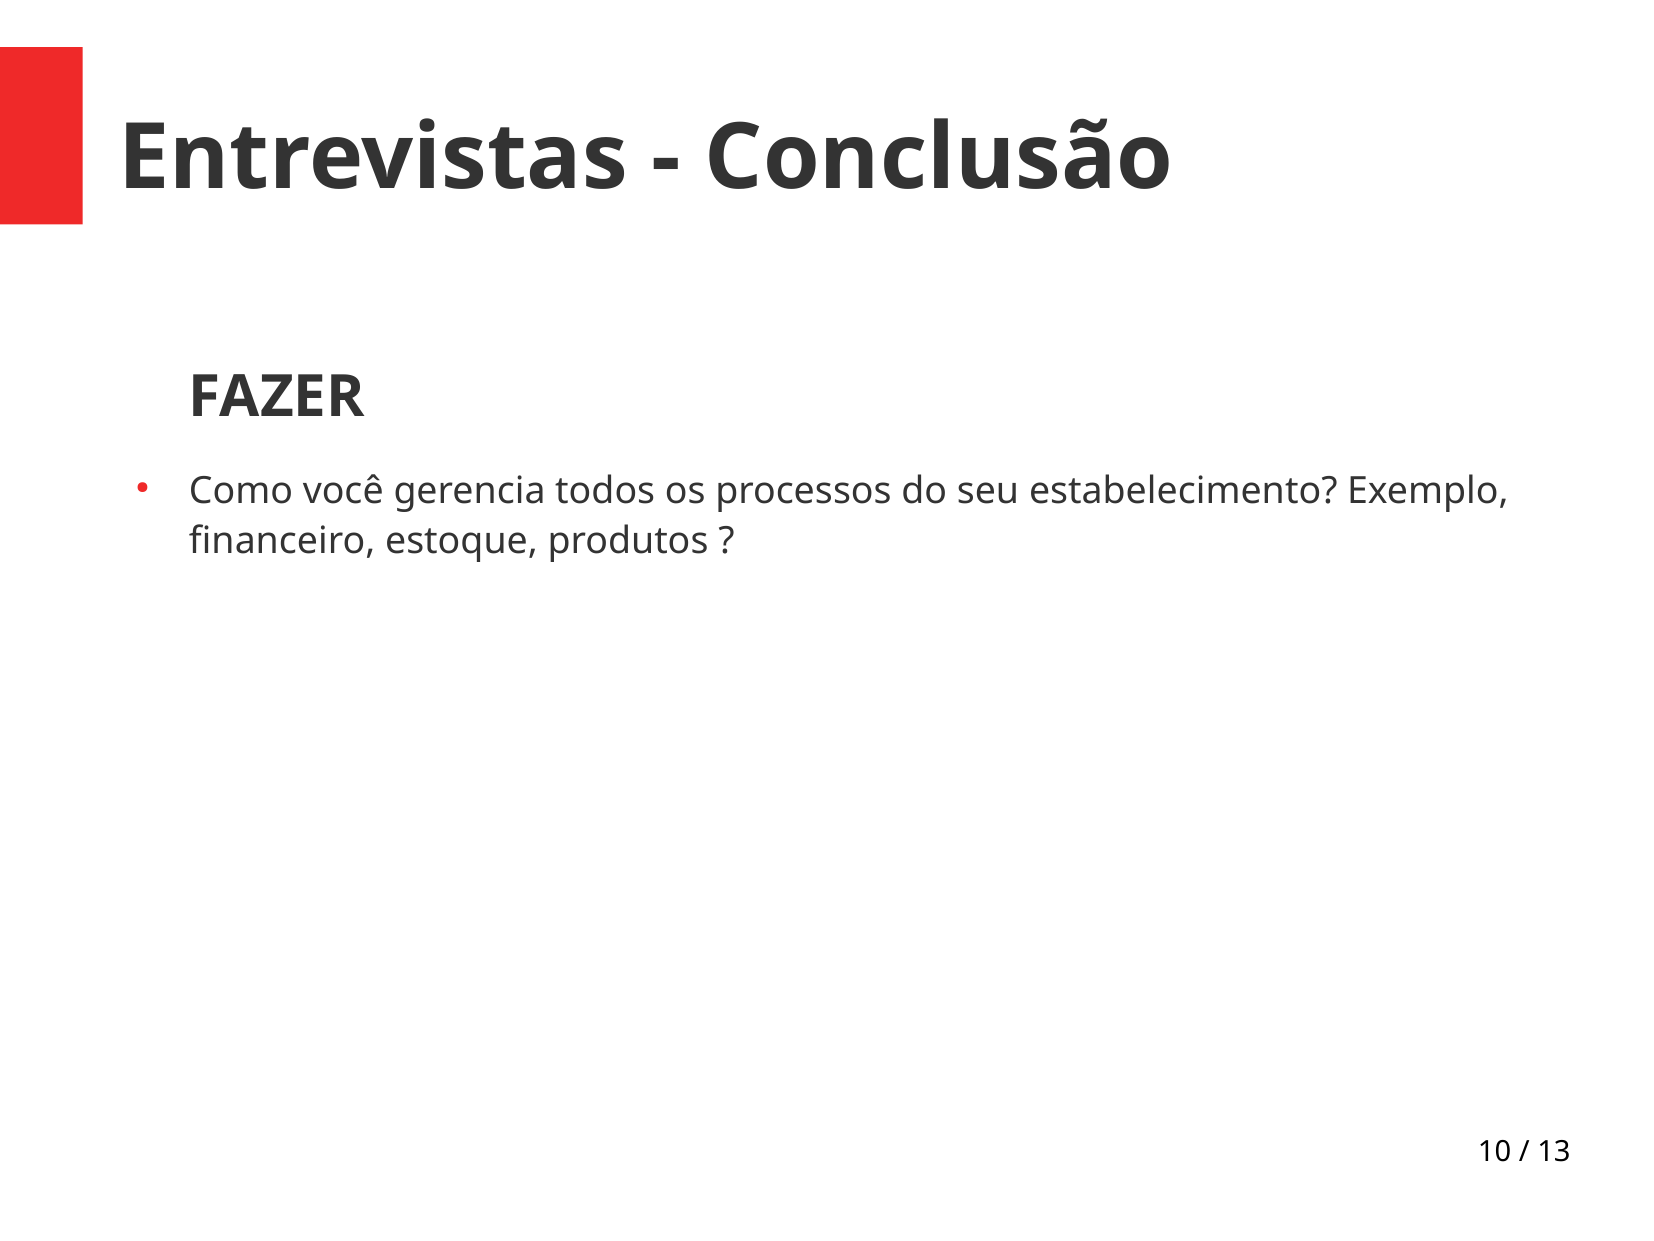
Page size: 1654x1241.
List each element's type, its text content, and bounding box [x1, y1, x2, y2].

list FAZER Como você gerencia todos os processos do seu estabelecimento? Exemplo, financeiro, estoque, produtos ? [118, 354, 1536, 1074]
title Entrevistas - Conclusão [118, 49, 1571, 257]
